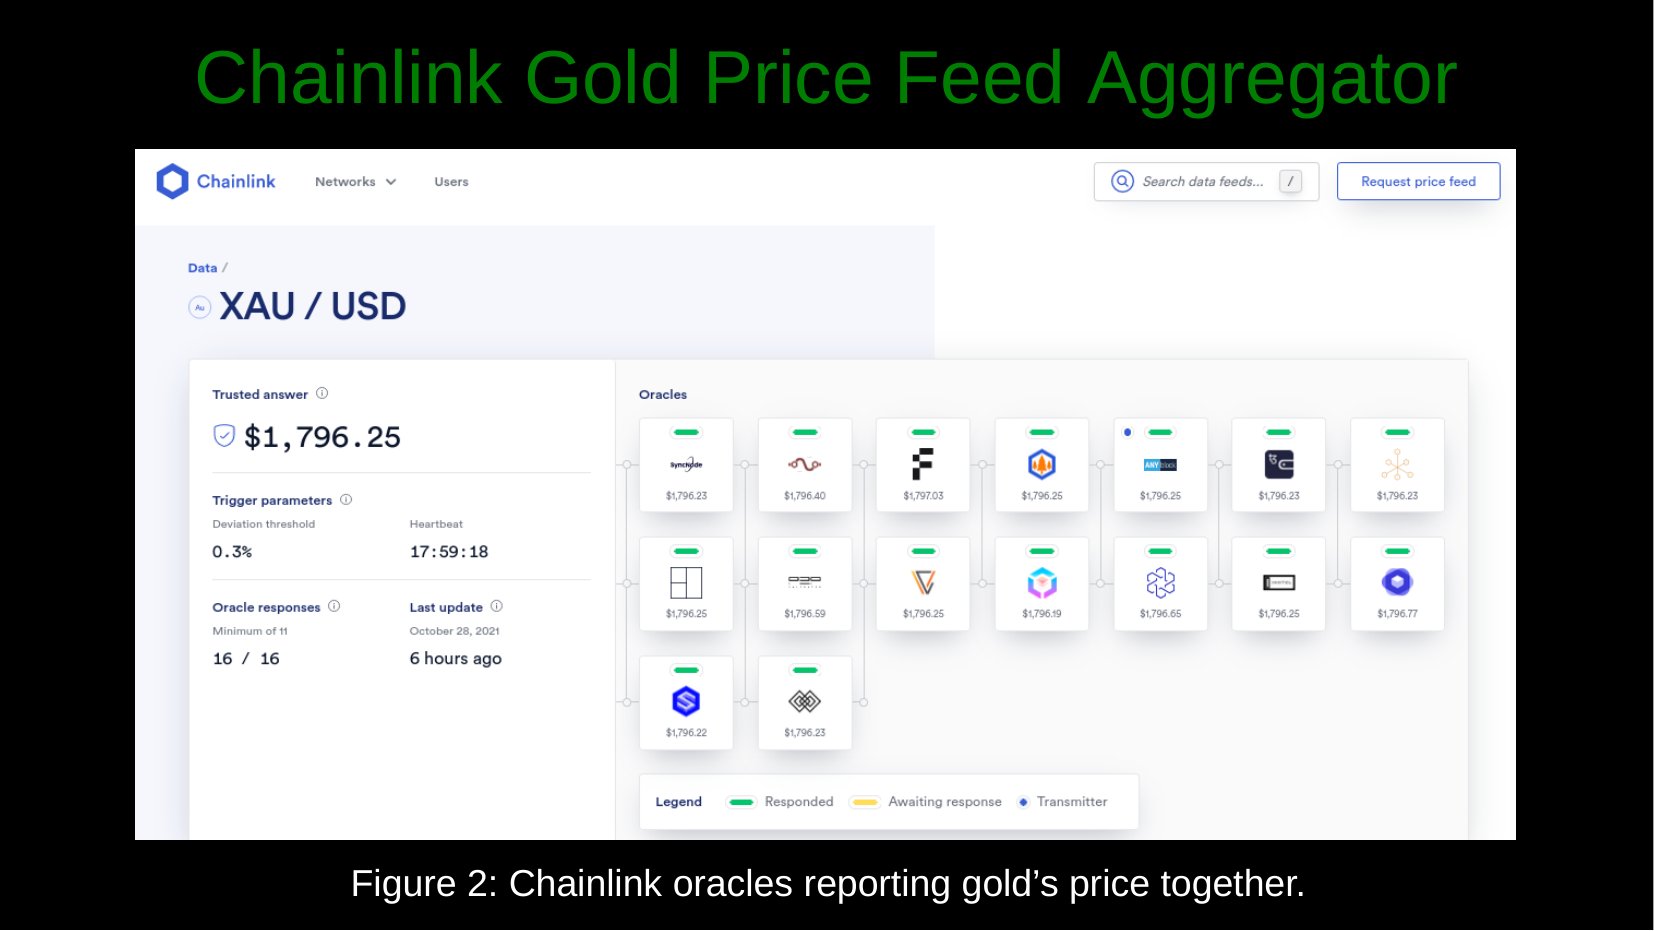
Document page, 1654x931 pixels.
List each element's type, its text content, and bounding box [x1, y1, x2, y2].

text_box Figure 2: Chainlink oracles reporting gold’s price together. [3, 855, 1654, 931]
picture [135, 149, 1516, 841]
title Chainlink Gold Price Feed Aggregator [0, 0, 1654, 156]
